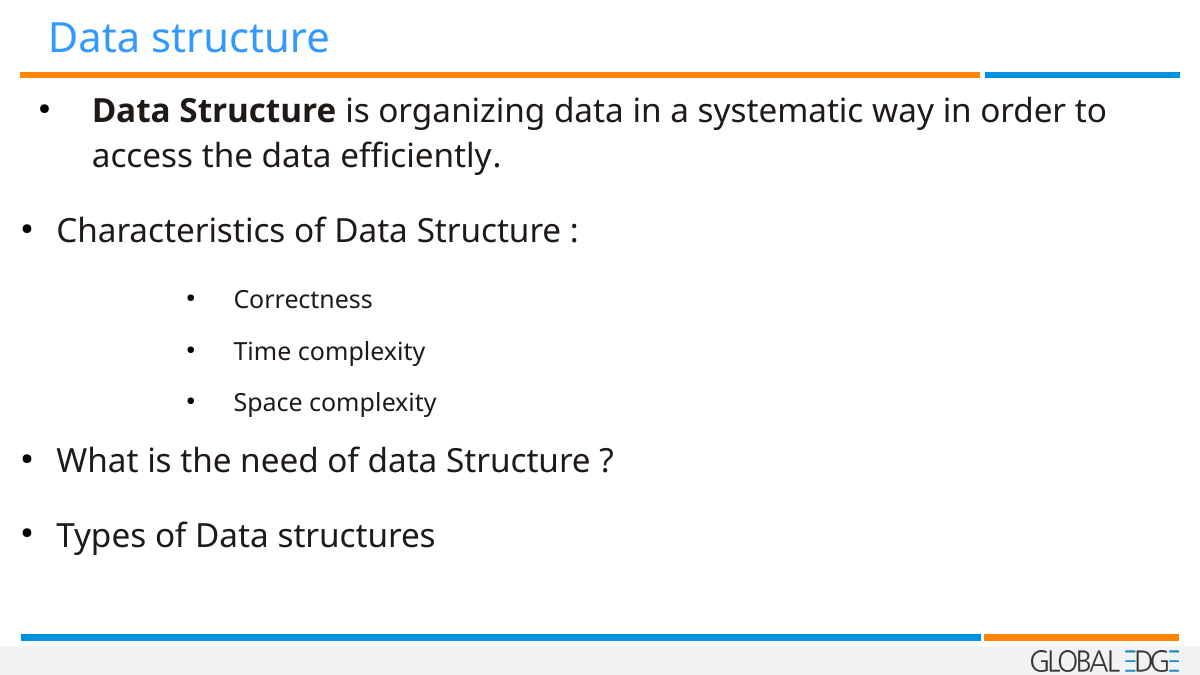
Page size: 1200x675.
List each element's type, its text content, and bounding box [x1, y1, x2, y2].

list Data Structure is organizing data in a systematic way in order to access the data efficiently. Characteristics of Data Structure : Correctness Time complexity Space complexity What is the need of data Structure ? Types of Data structures [21, 86, 1170, 615]
title Data structure [12, 9, 1088, 63]
picture [1031, 650, 1179, 672]
